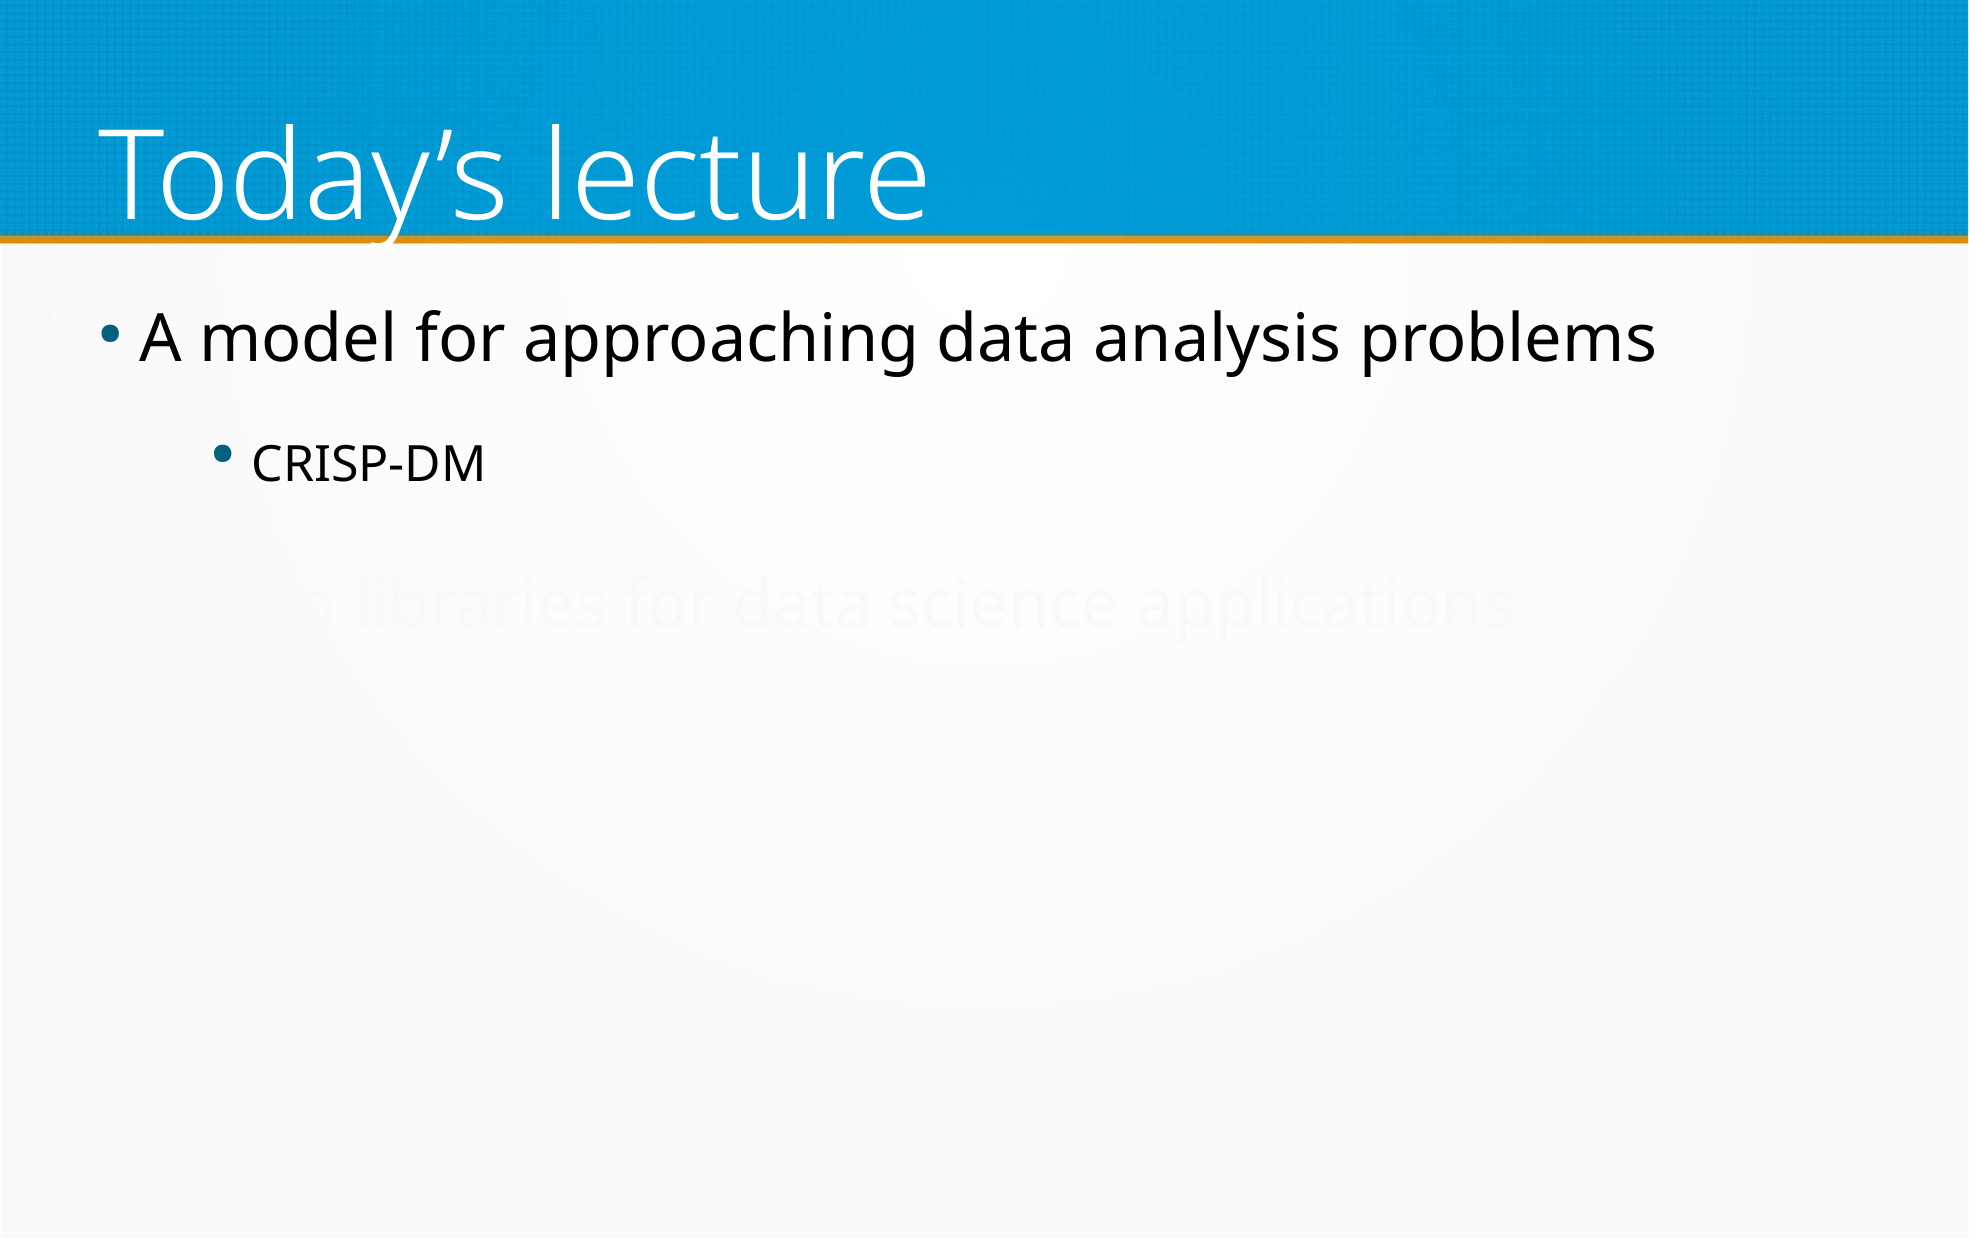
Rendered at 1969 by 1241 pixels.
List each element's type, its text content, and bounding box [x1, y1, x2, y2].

list A model for approaching data analysis problems CRISP-DM Python libraries for data science applications Pandas Numpy Matplotlib [98, 290, 1870, 1156]
title Today’s lecture [98, 49, 1870, 257]
picture [0, 233, 1969, 1241]
